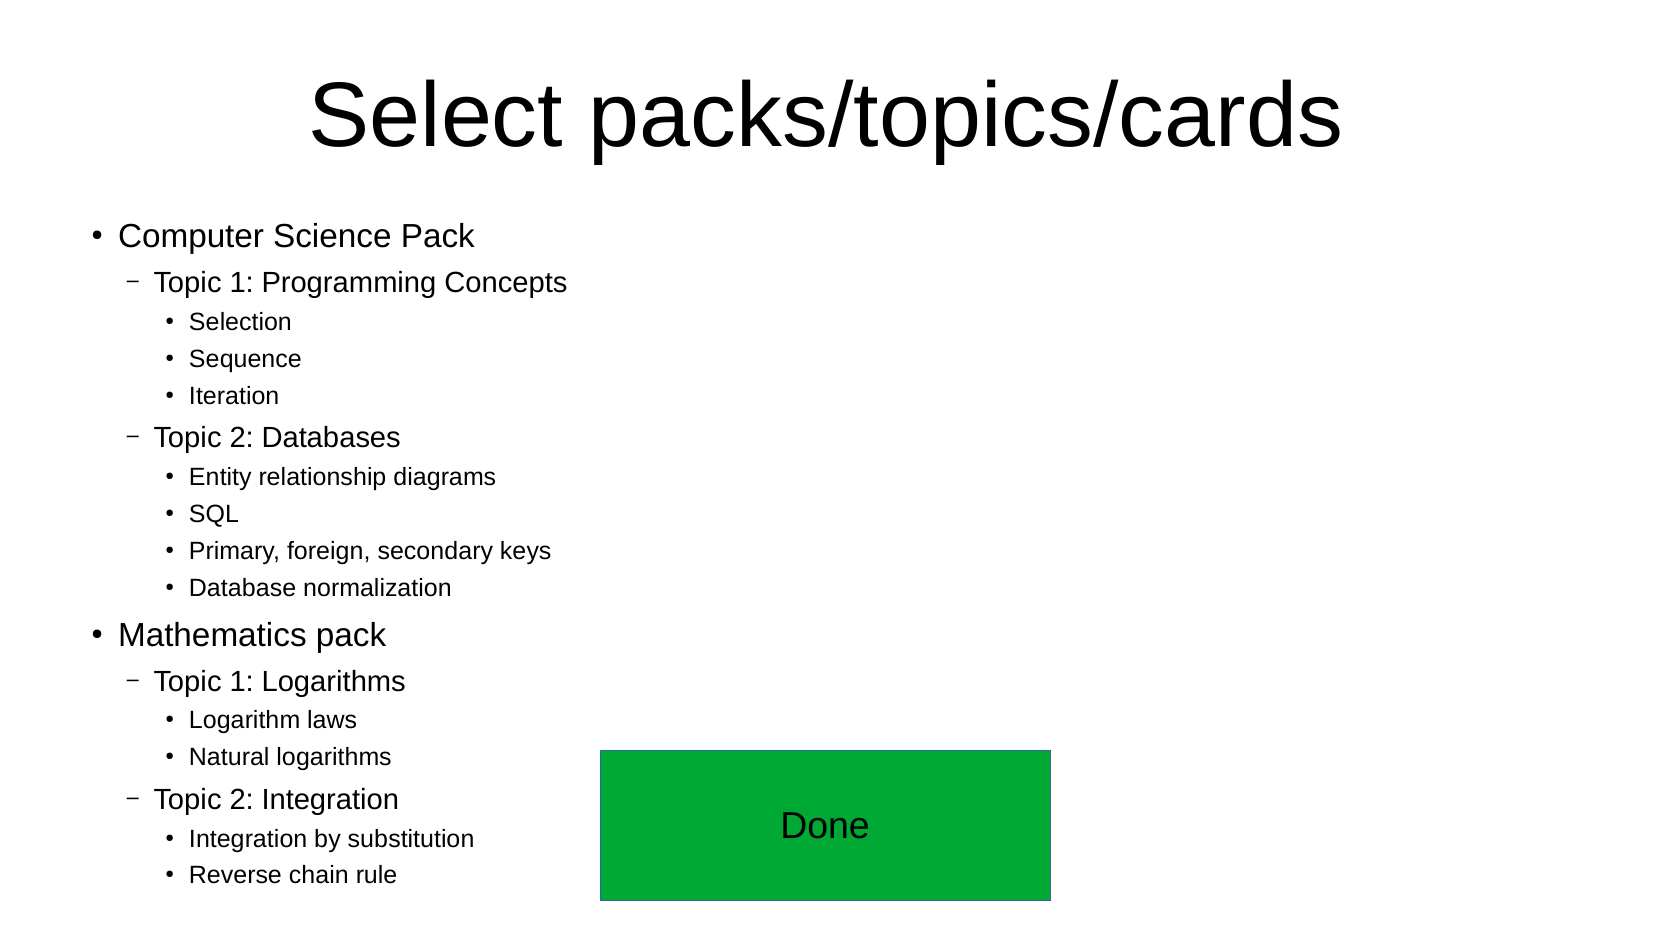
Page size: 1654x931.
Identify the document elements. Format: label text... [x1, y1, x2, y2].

text_box Done [600, 750, 1051, 901]
list Computer Science Pack Topic 1: Programming Concepts Selection Sequence Iteration Topic 2: Databases Entity relationship diagrams SQL Primary, foreign, secondary keys Database normalization Mathematics pack Topic 1: Logarithms Logarithm laws Natural logarithms Topic 2: Integration Integration by substitution Reverse chain rule [82, 217, 1571, 901]
title Select packs/topics/cards [82, 37, 1571, 193]
